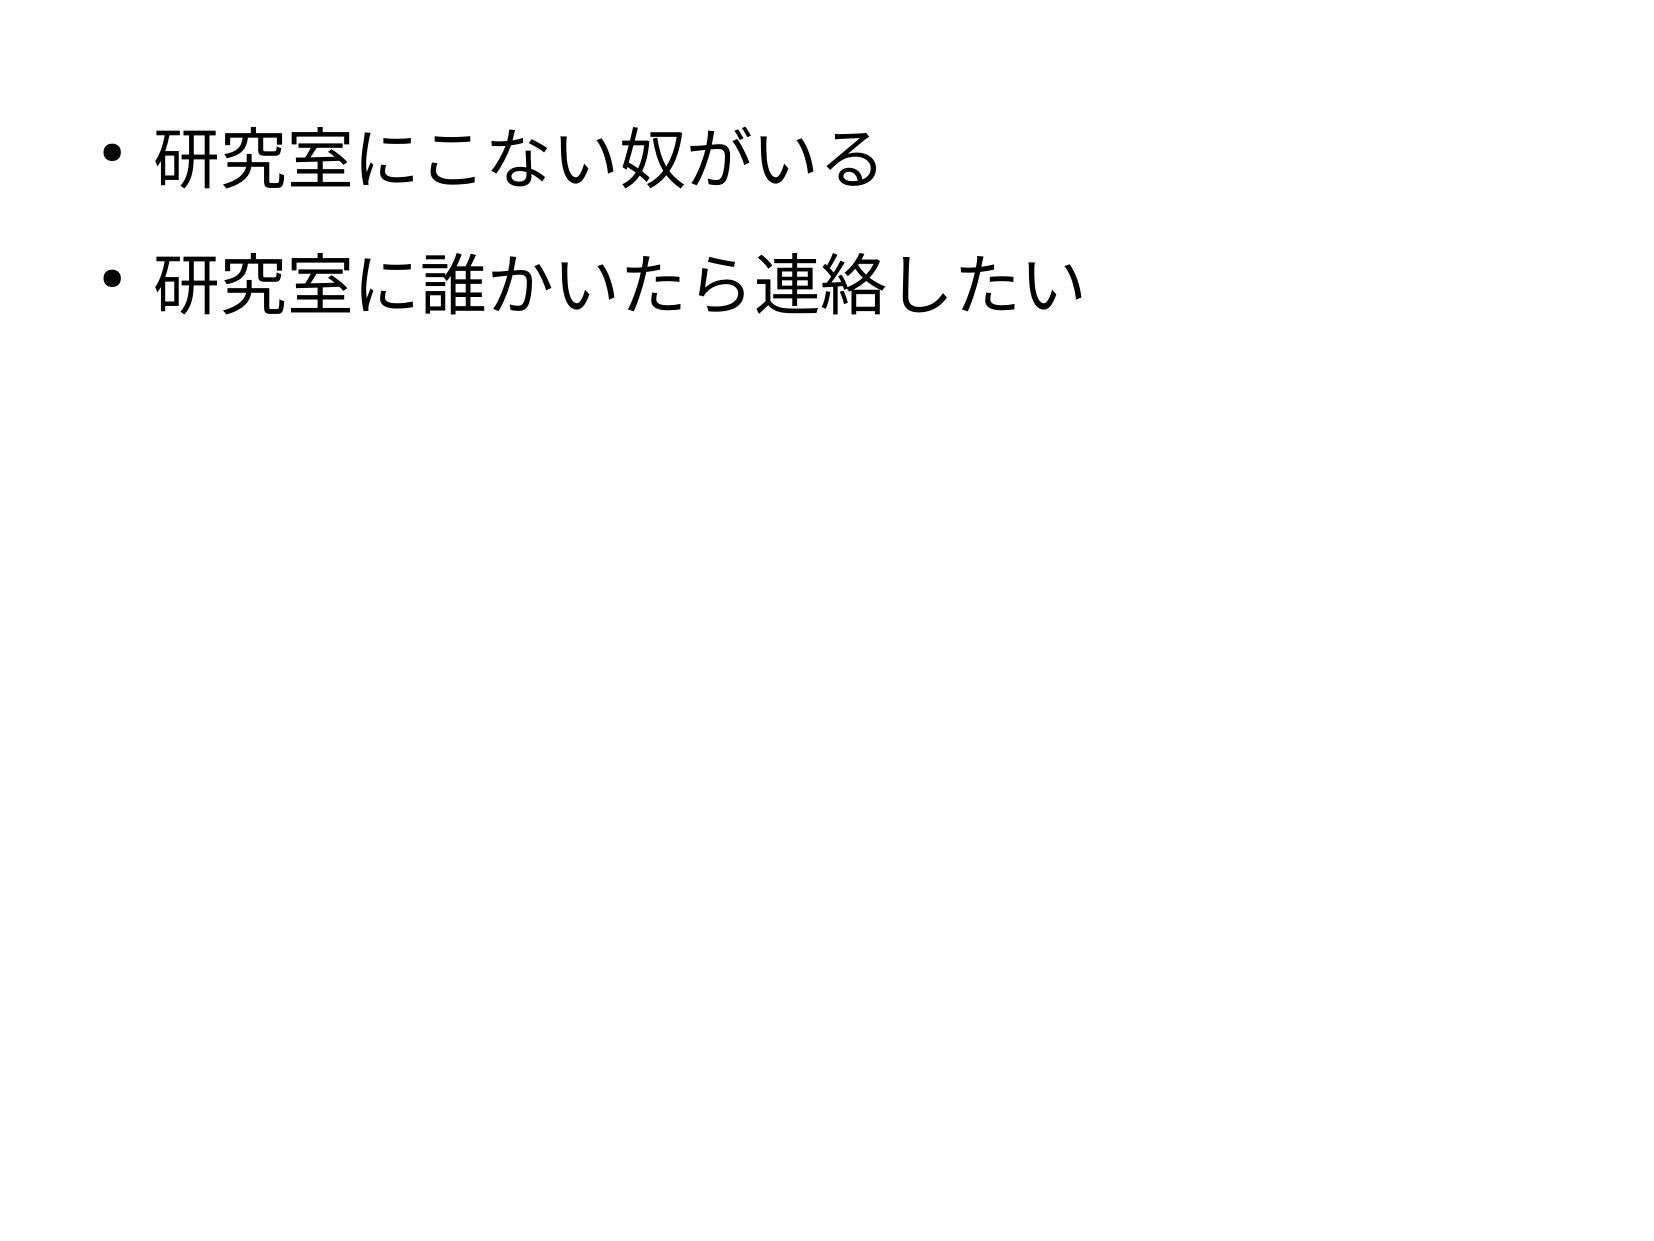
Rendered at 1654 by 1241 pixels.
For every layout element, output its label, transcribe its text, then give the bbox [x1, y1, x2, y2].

list 研究室にこない奴がいる 研究室に誰かいたら連絡したい [82, 106, 1571, 1109]
